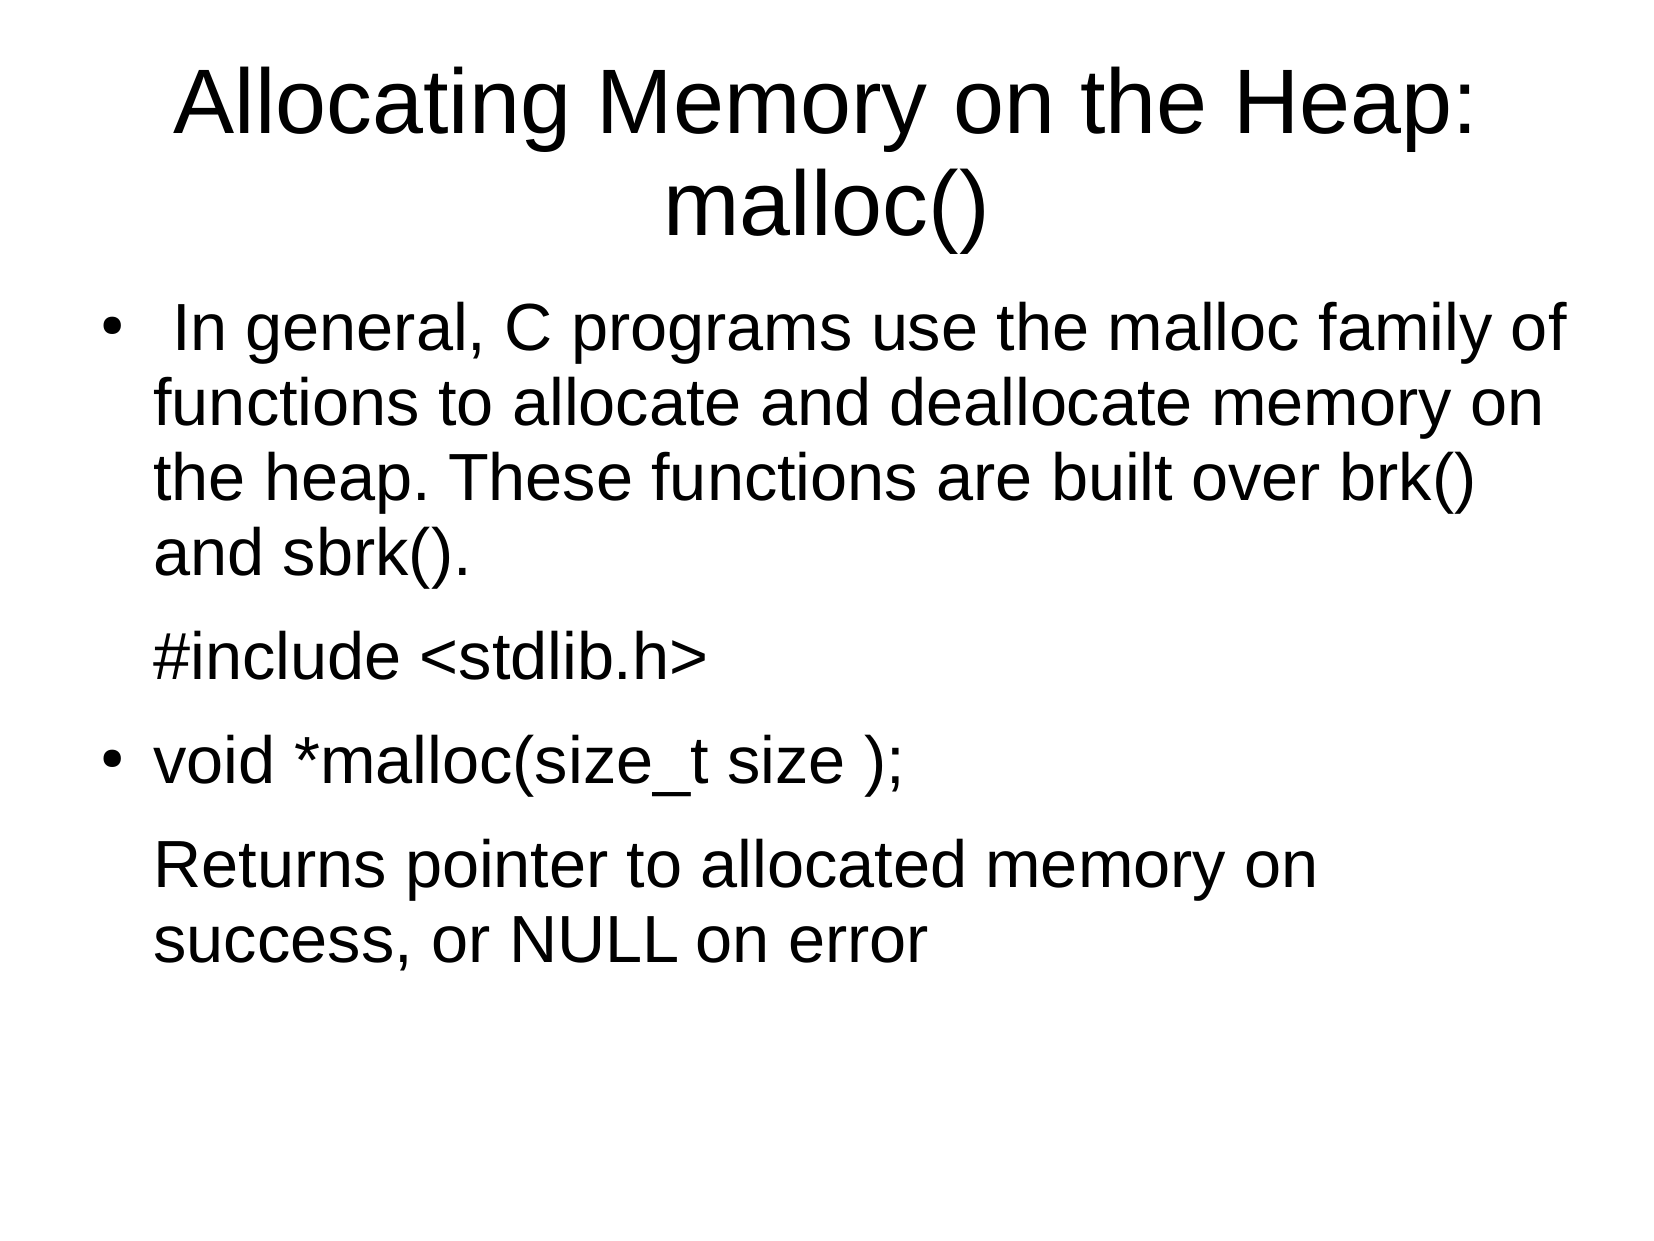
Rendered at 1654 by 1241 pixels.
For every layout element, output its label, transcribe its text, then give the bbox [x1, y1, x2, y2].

list In general, C programs use the malloc family of functions to allocate and deallocate memory on the heap. These functions are built over brk() and sbrk(). #include <stdlib.h> void *malloc(size_t size ); Returns pointer to allocated memory on success, or NULL on error [82, 290, 1571, 1010]
title Allocating Memory on the Heap: malloc() [82, 49, 1571, 257]
